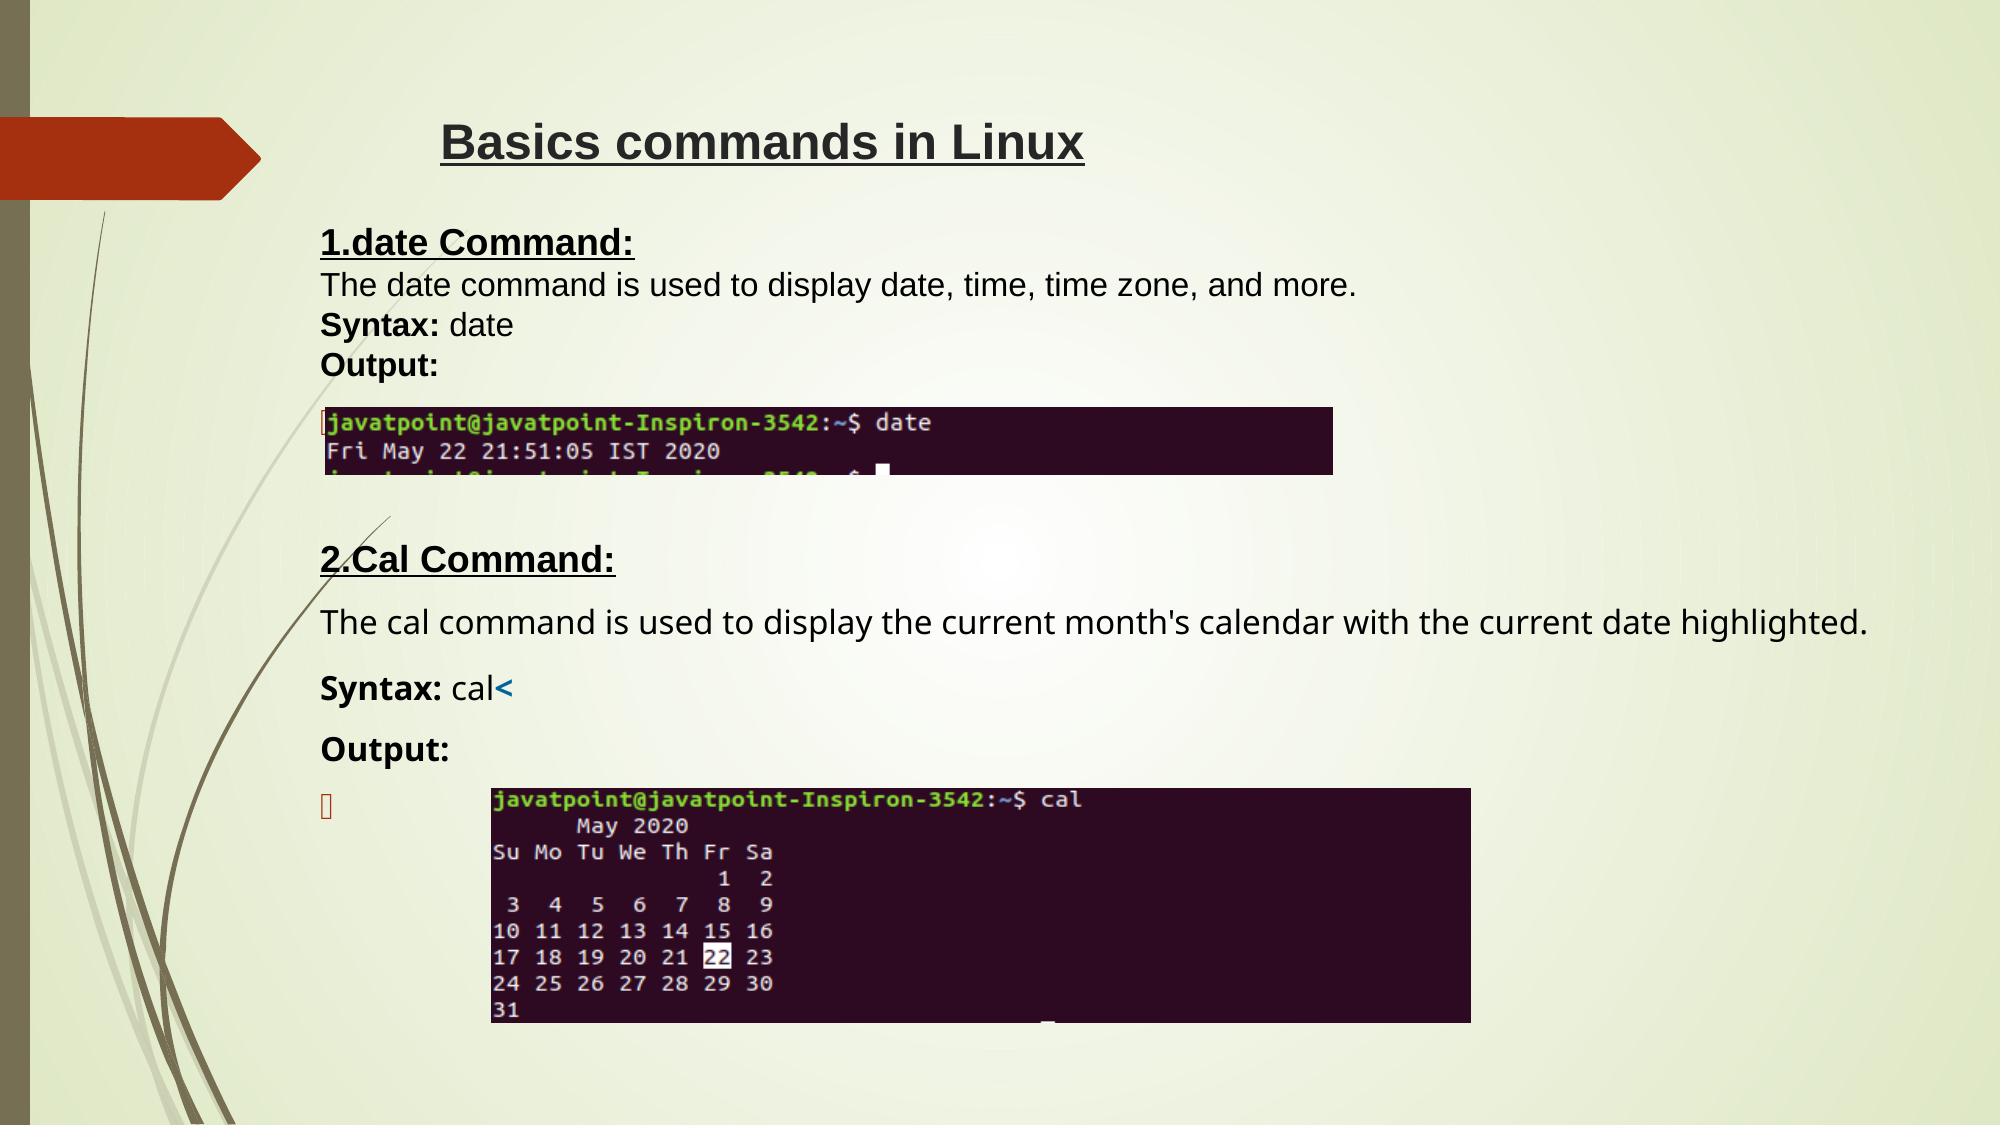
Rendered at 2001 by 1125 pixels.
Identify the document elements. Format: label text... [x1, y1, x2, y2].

picture [325, 407, 1333, 475]
list 1.date Command: The date command is used to display date, time, time zone, and more. Syntax: date Output: 38. cal Command 2.Cal Command: The cal command is used to display the current month's calendar with the current date highlighted. Syntax: cal< Output: [305, 210, 1973, 1048]
picture [491, 789, 1471, 1023]
title Basics commands in Linux [425, 102, 1888, 210]
